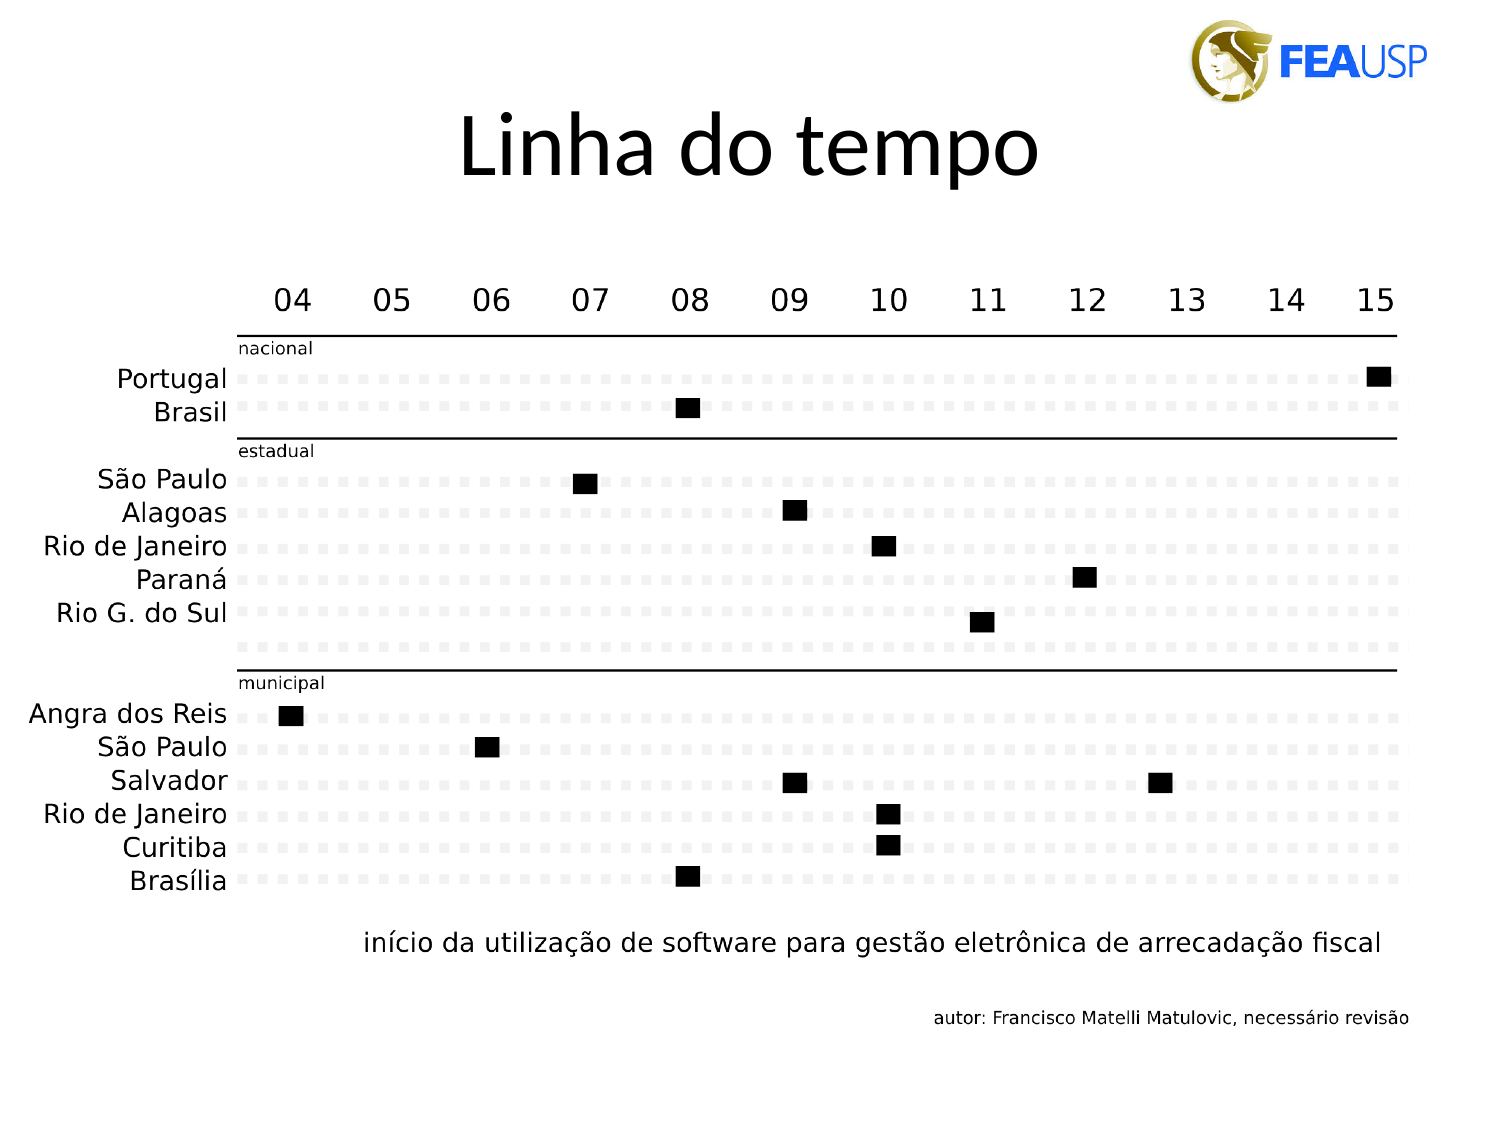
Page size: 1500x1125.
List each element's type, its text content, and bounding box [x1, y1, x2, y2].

picture [1187, 19, 1427, 105]
title Linha do tempo [75, 45, 1425, 233]
picture [9, 259, 1458, 1040]
